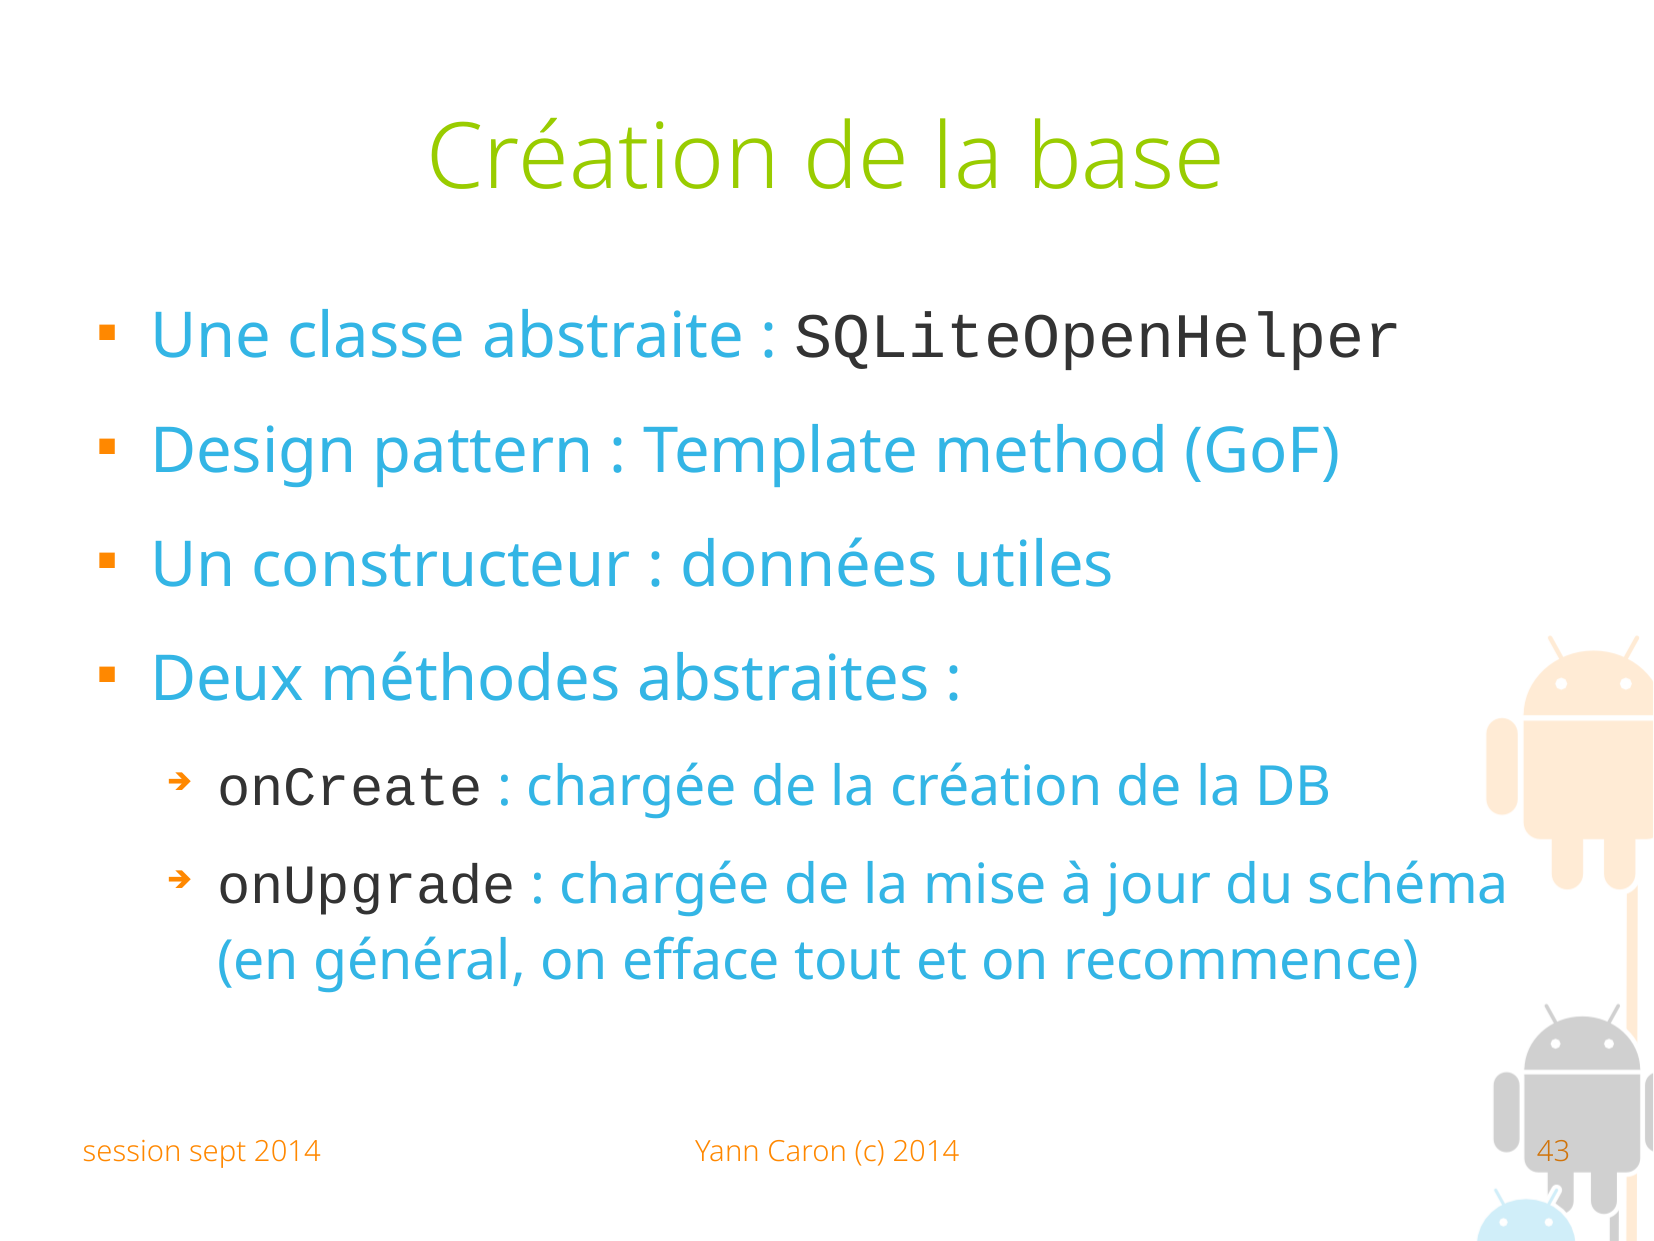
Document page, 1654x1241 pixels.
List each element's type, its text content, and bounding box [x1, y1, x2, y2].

title Création de la base [82, 49, 1571, 257]
picture [240, 423, 1654, 1241]
list Une classe abstraite : SQLiteOpenHelper Design pattern : Template method (GoF) Un constructeur : données utiles Deux méthodes abstraites : onCreate : chargée de la création de la DB onUpgrade : chargée de la mise à jour du schéma (en général, on efface tout et on recommence) [82, 290, 1571, 1010]
